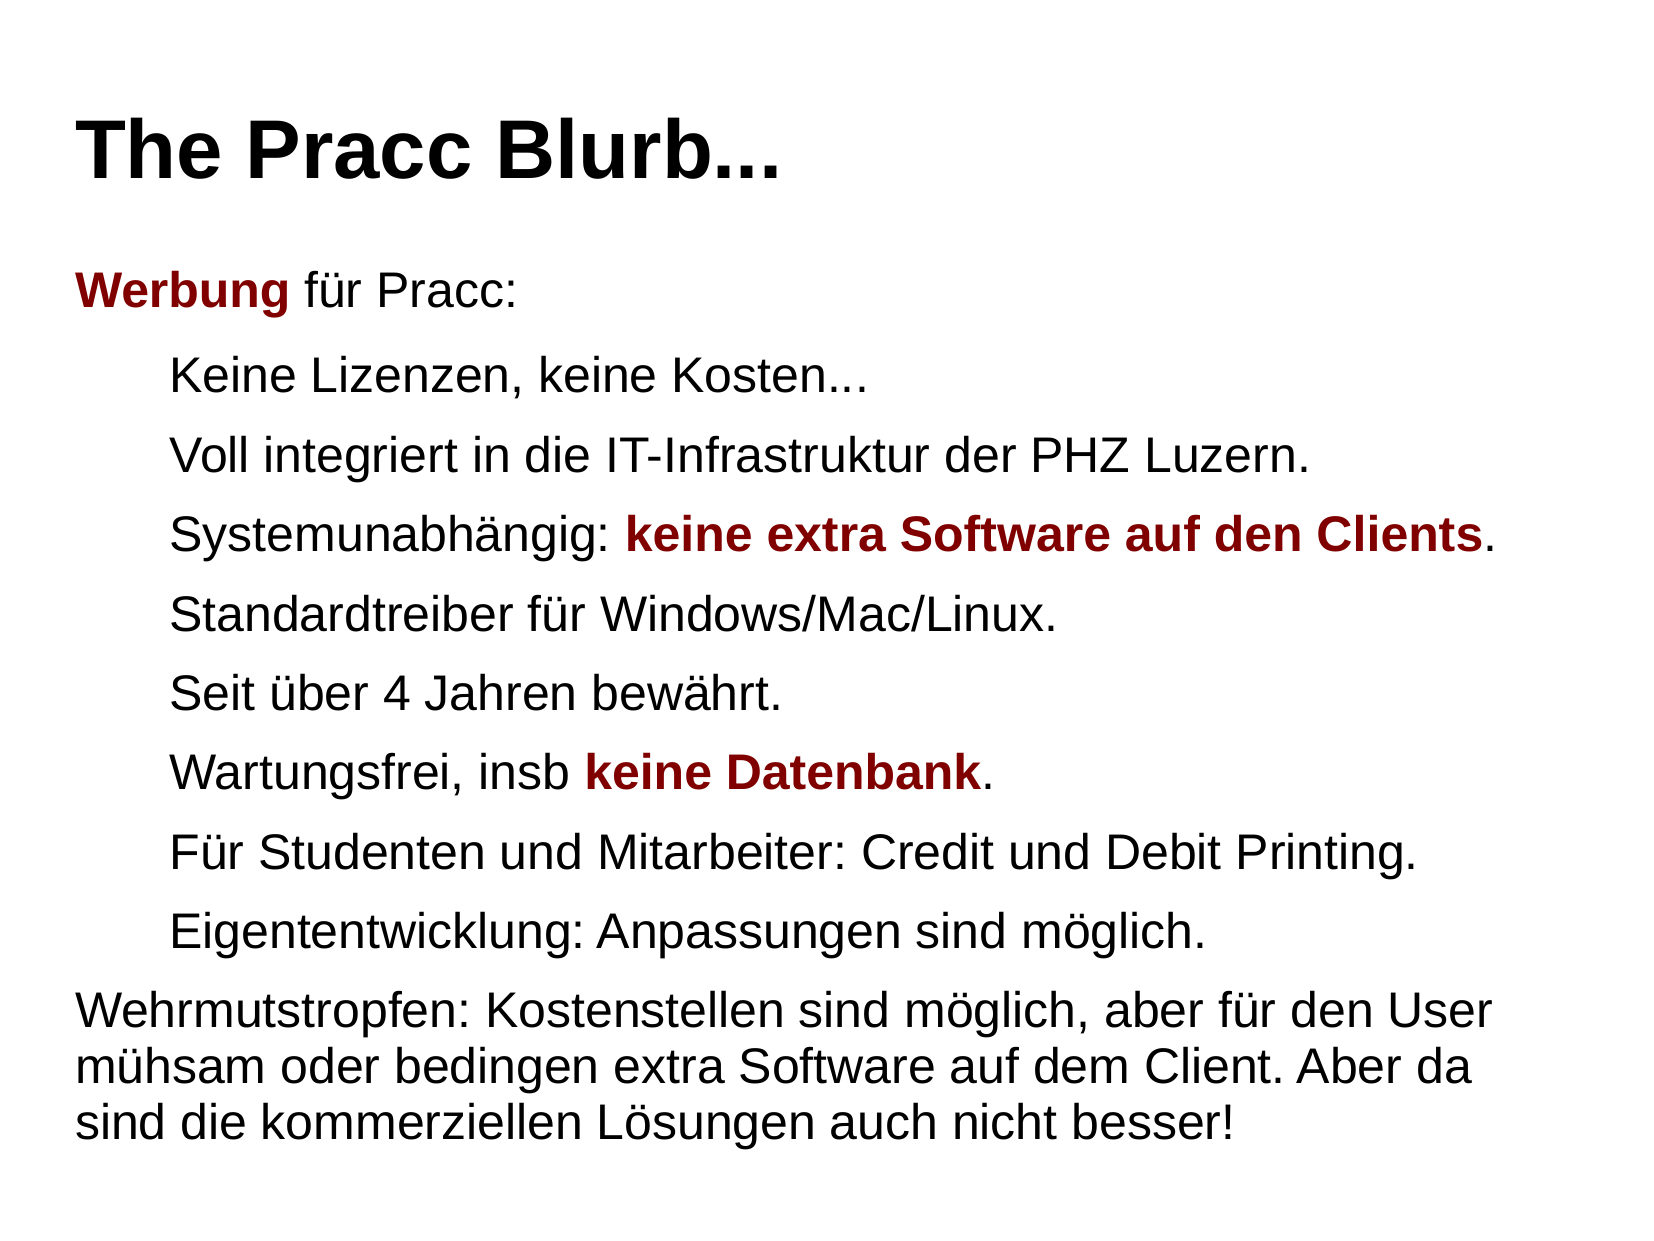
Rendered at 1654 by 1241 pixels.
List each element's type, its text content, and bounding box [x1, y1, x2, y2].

title The Pracc Blurb... [75, 44, 1576, 256]
list Werbung für Pracc: Keine Lizenzen, keine Kosten... Voll integriert in die IT-Infrastruktur der PHZ Luzern. Systemunabhängig: keine extra Software auf den Clients. Standardtreiber für Windows/Mac/Linux. Seit über 4 Jahren bewährt. Wartungsfrei, insb keine Datenbank. Für Studenten und Mitarbeiter: Credit und Debit Printing. Eigententwicklung: Anpassungen sind möglich. Wehrmutstropfen: Kostenstellen sind möglich, aber für den User mühsam oder bedingen extra Software auf dem Client. Aber da sind die kommerziellen Lösungen auch nicht besser! [75, 262, 1576, 1151]
